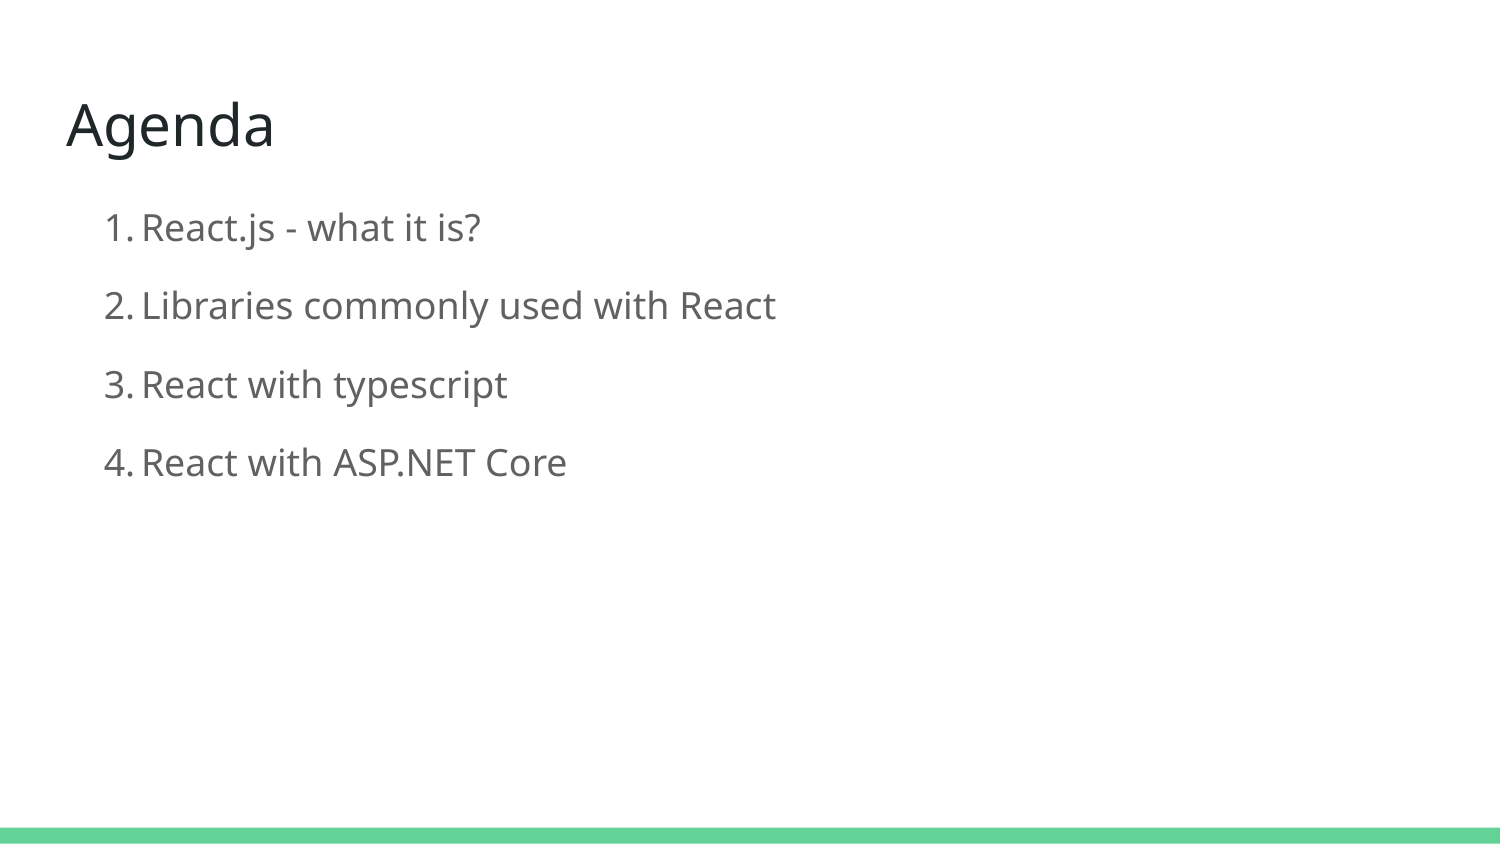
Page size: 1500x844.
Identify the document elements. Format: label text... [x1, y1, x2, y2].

list React.js - what it is? Libraries commonly used with React React with typescript React with ASP.NET Core [51, 189, 1449, 750]
title Agenda [51, 72, 1449, 167]
